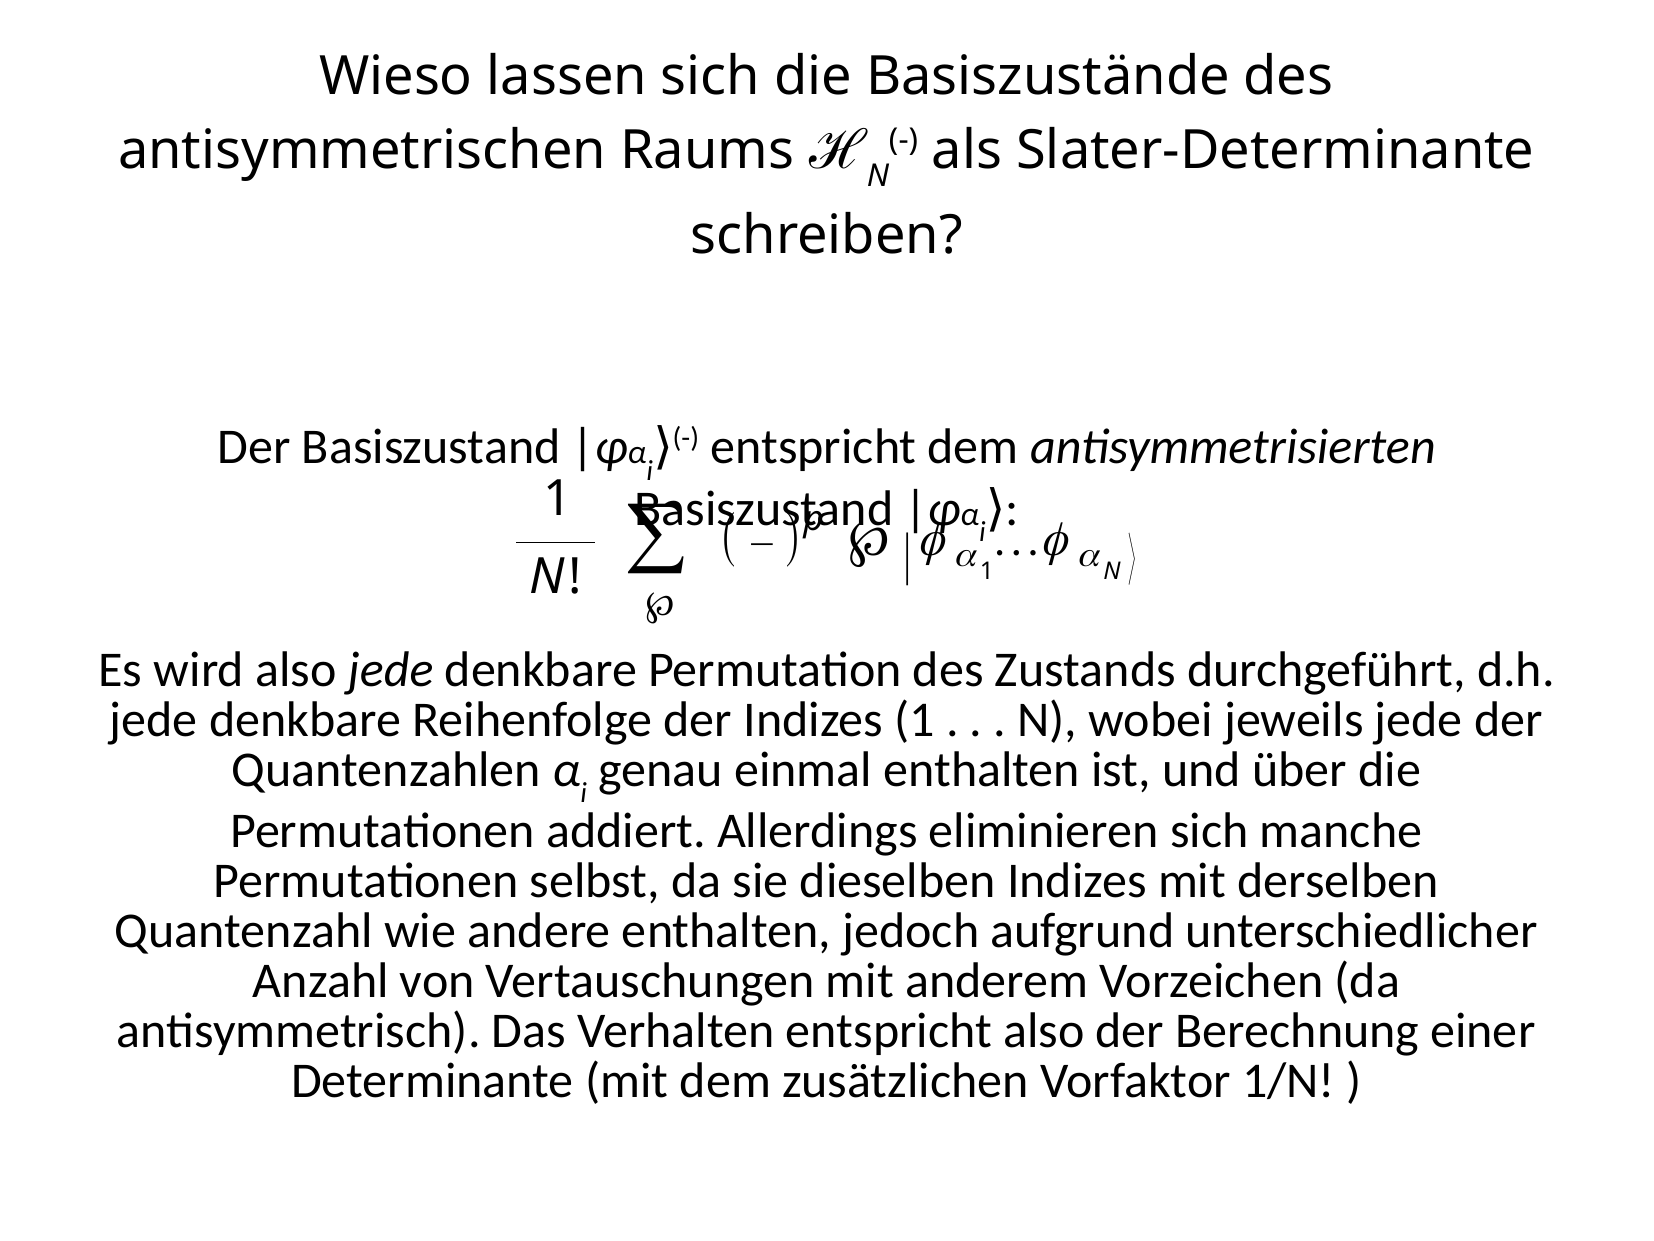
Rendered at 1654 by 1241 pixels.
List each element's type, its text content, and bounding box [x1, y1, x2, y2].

subtitle Der Basiszustand |φαi⟩(-) entspricht dem antisymmetrisierten Basiszustand |φαi⟩: Es wird also jede denkbare Permutation des Zustands durchgeführt, d.h. jede denkbare Reihenfolge der Indizes (1 . . . N), wobei jeweils jede der Quantenzahlen αi genau einmal enthalten ist, und über die Permutationen addiert. Allerdings eliminieren sich manche Permutationen selbst, da sie dieselben Indizes mit derselben Quantenzahl wie andere enthalten, jedoch aufgrund unterschiedlicher Anzahl von Vertauschungen mit anderem Vorzeichen (da antisymmetrisch). Das Verhalten entspricht also der Berechnung einer Determinante (mit dem zusätzlichen Vorfaktor 1/N! ) [82, 355, 1571, 1181]
chart [507, 468, 1146, 625]
title Wieso lassen sich die Basiszustände des antisymmetrischen Raums ℋN(-) als Slater-Determinante schreiben? [82, 49, 1571, 257]
